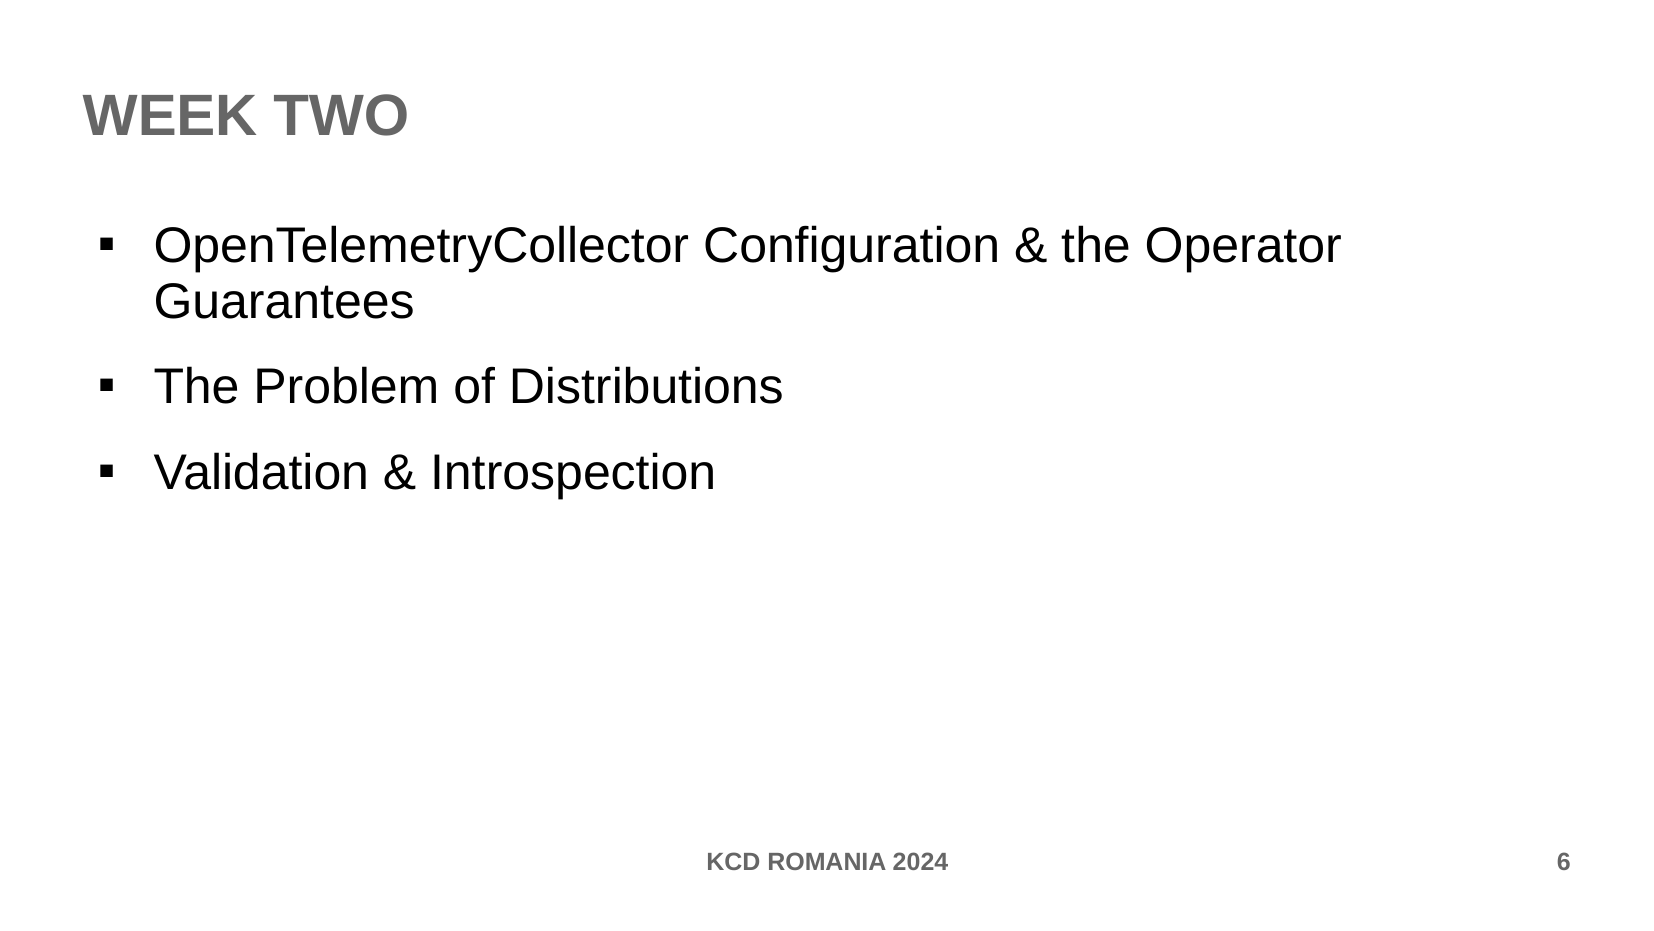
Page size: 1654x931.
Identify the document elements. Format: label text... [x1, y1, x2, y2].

title WEEK TWO [82, 37, 1571, 193]
list OpenTelemetryCollector Configuration & the Operator Guarantees The Problem of Distributions Validation & Introspection [82, 217, 1571, 758]
